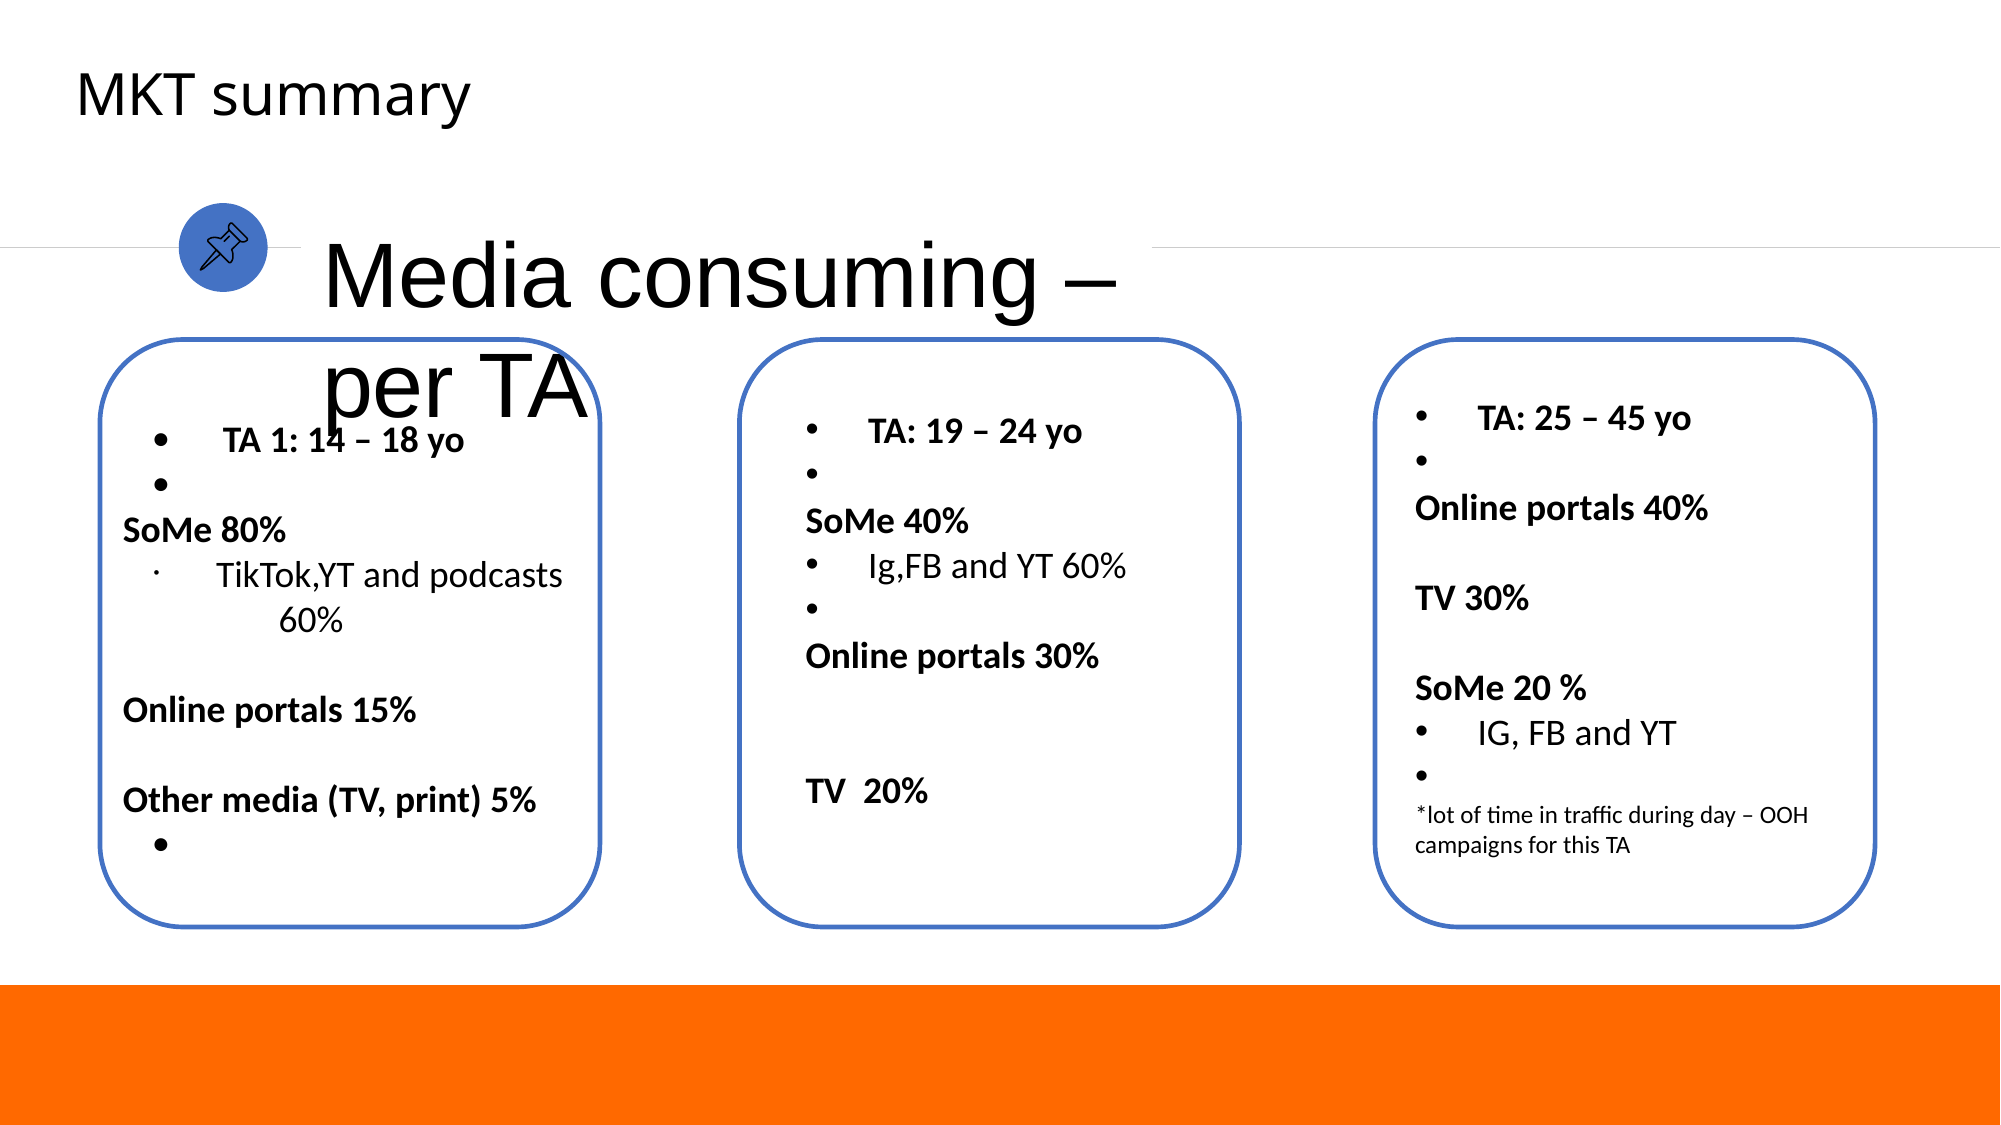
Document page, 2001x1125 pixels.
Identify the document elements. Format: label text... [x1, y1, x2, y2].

text_box [0, 985, 2000, 1125]
text_box TA 1: 14 – 18 yo SoMe 80% TikTok,YT and podcasts 60% Online portals 15% Other media (TV, print) 5% [72, 395, 621, 951]
text_box [108, 342, 215, 395]
text_box [72, 320, 215, 395]
text_box TA 1: 14 – 18 yo SoMe 80% TikTok,YT and podcasts 60% Online portals 15% Other media (TV, print) 5% [103, 395, 597, 924]
text_box MKT summary [60, 16, 1863, 169]
text_box TA: 19 – 24 yo SoMe 40% Ig,FB and YT 60% Online portals 30% TV 20% [790, 398, 1237, 884]
title Media consuming – per TA [302, 196, 1240, 321]
text_box TA: 25 – 45 yo Online portals 40% TV 30% SoMe 20 % IG, FB and YT *lot of time in traffic during day – OOH campaigns for this TA [1870, 385, 1901, 881]
text_box TA: 25 – 45 yo Online portals 40% TV 30% SoMe 20 % IG, FB and YT *lot of time in traffic during day – OOH campaigns for this TA [1400, 385, 1872, 881]
